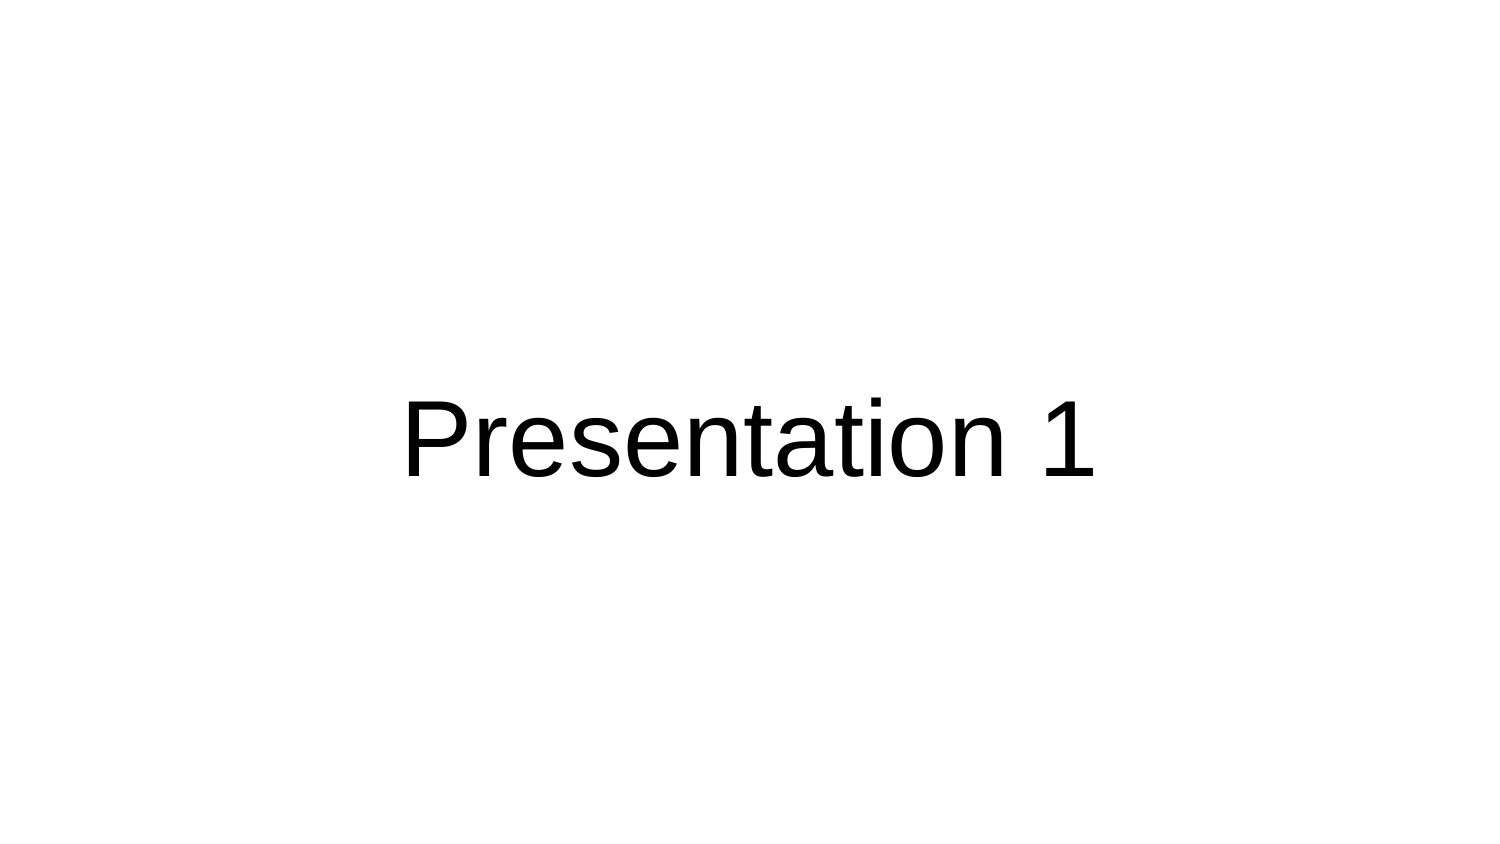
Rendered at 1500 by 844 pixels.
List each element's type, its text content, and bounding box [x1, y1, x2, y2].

title Presentation 1 [51, 178, 1449, 515]
